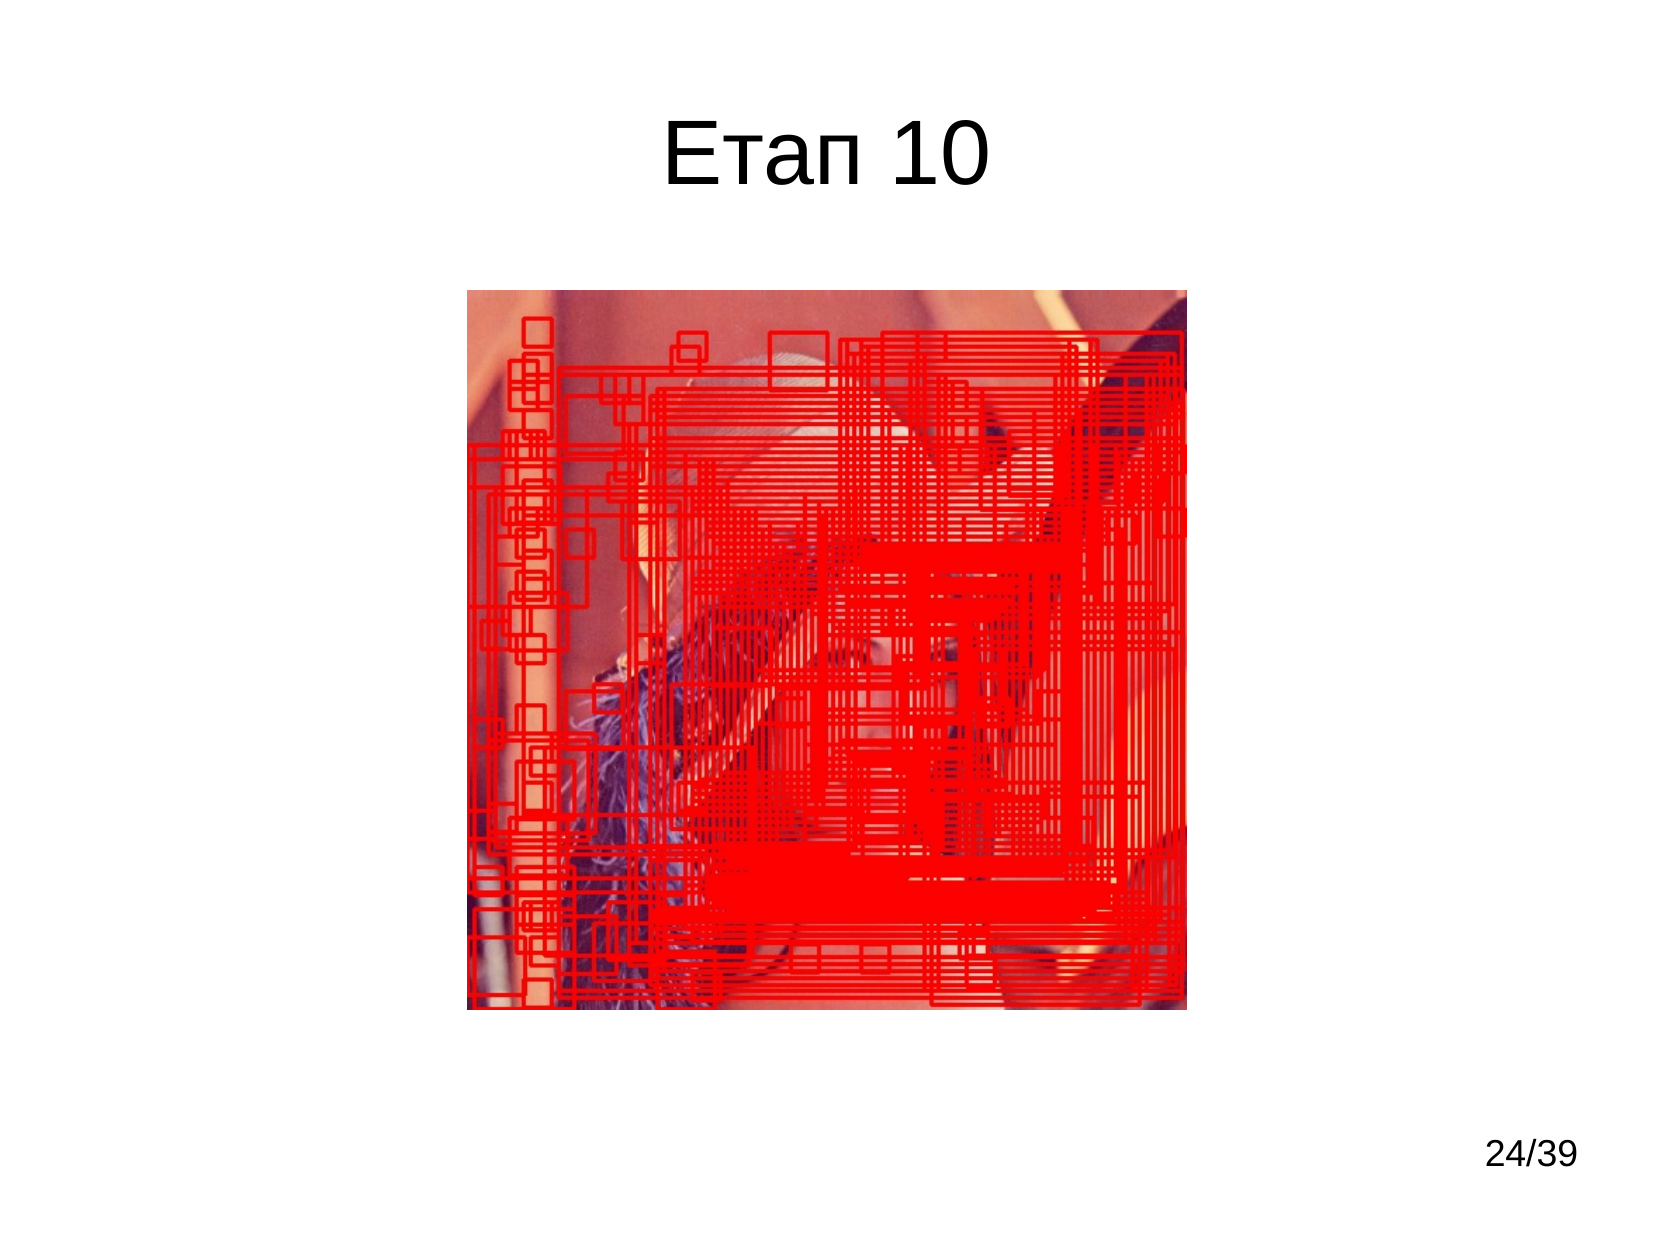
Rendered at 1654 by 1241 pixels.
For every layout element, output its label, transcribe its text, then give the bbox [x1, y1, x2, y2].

title Етап 10 [82, 49, 1571, 257]
picture [467, 290, 1187, 1010]
text_box 24/39 [1470, 1125, 1606, 1182]
